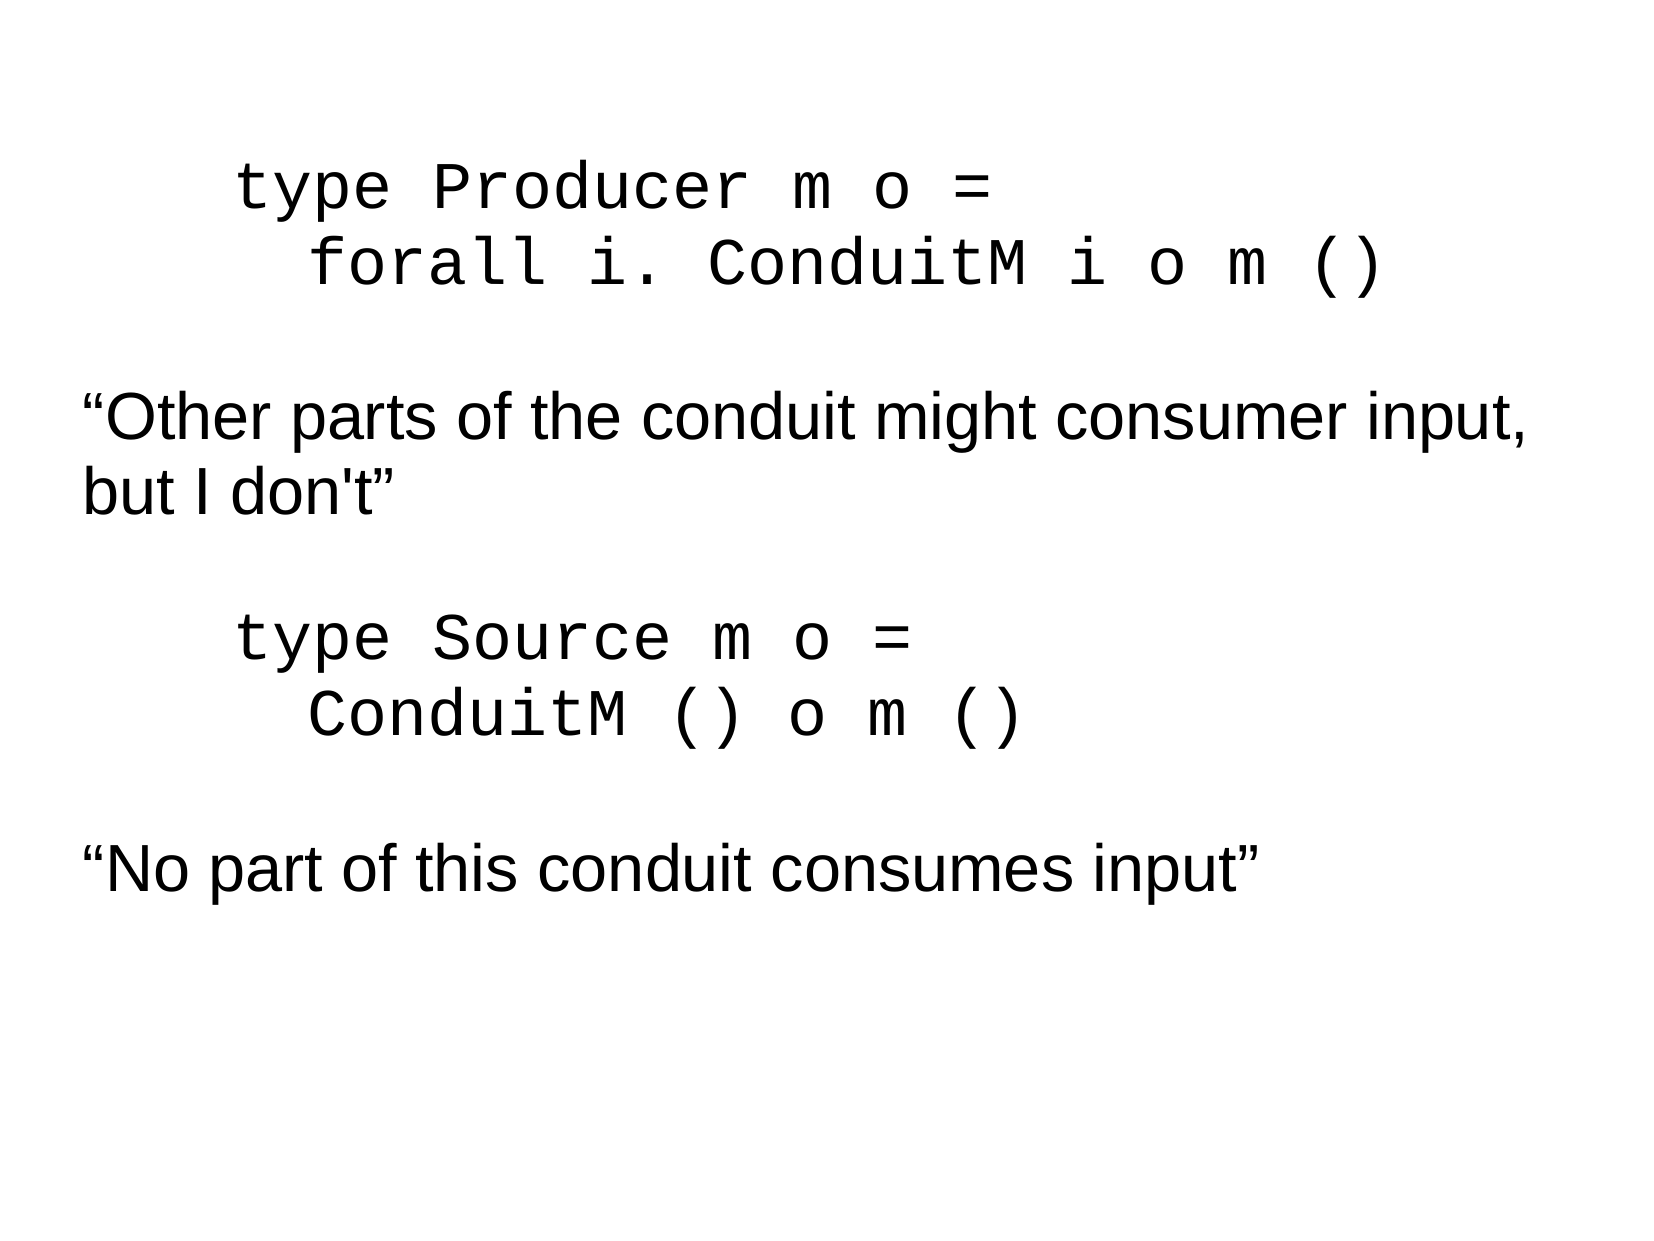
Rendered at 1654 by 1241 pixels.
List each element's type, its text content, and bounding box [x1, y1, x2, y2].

subtitle type Producer m o = forall i. ConduitM i o m () “Other parts of the conduit might consumer input, but I don't” type Source m o = ConduitM () o m () “No part of this conduit consumes input” [82, 49, 1571, 1010]
